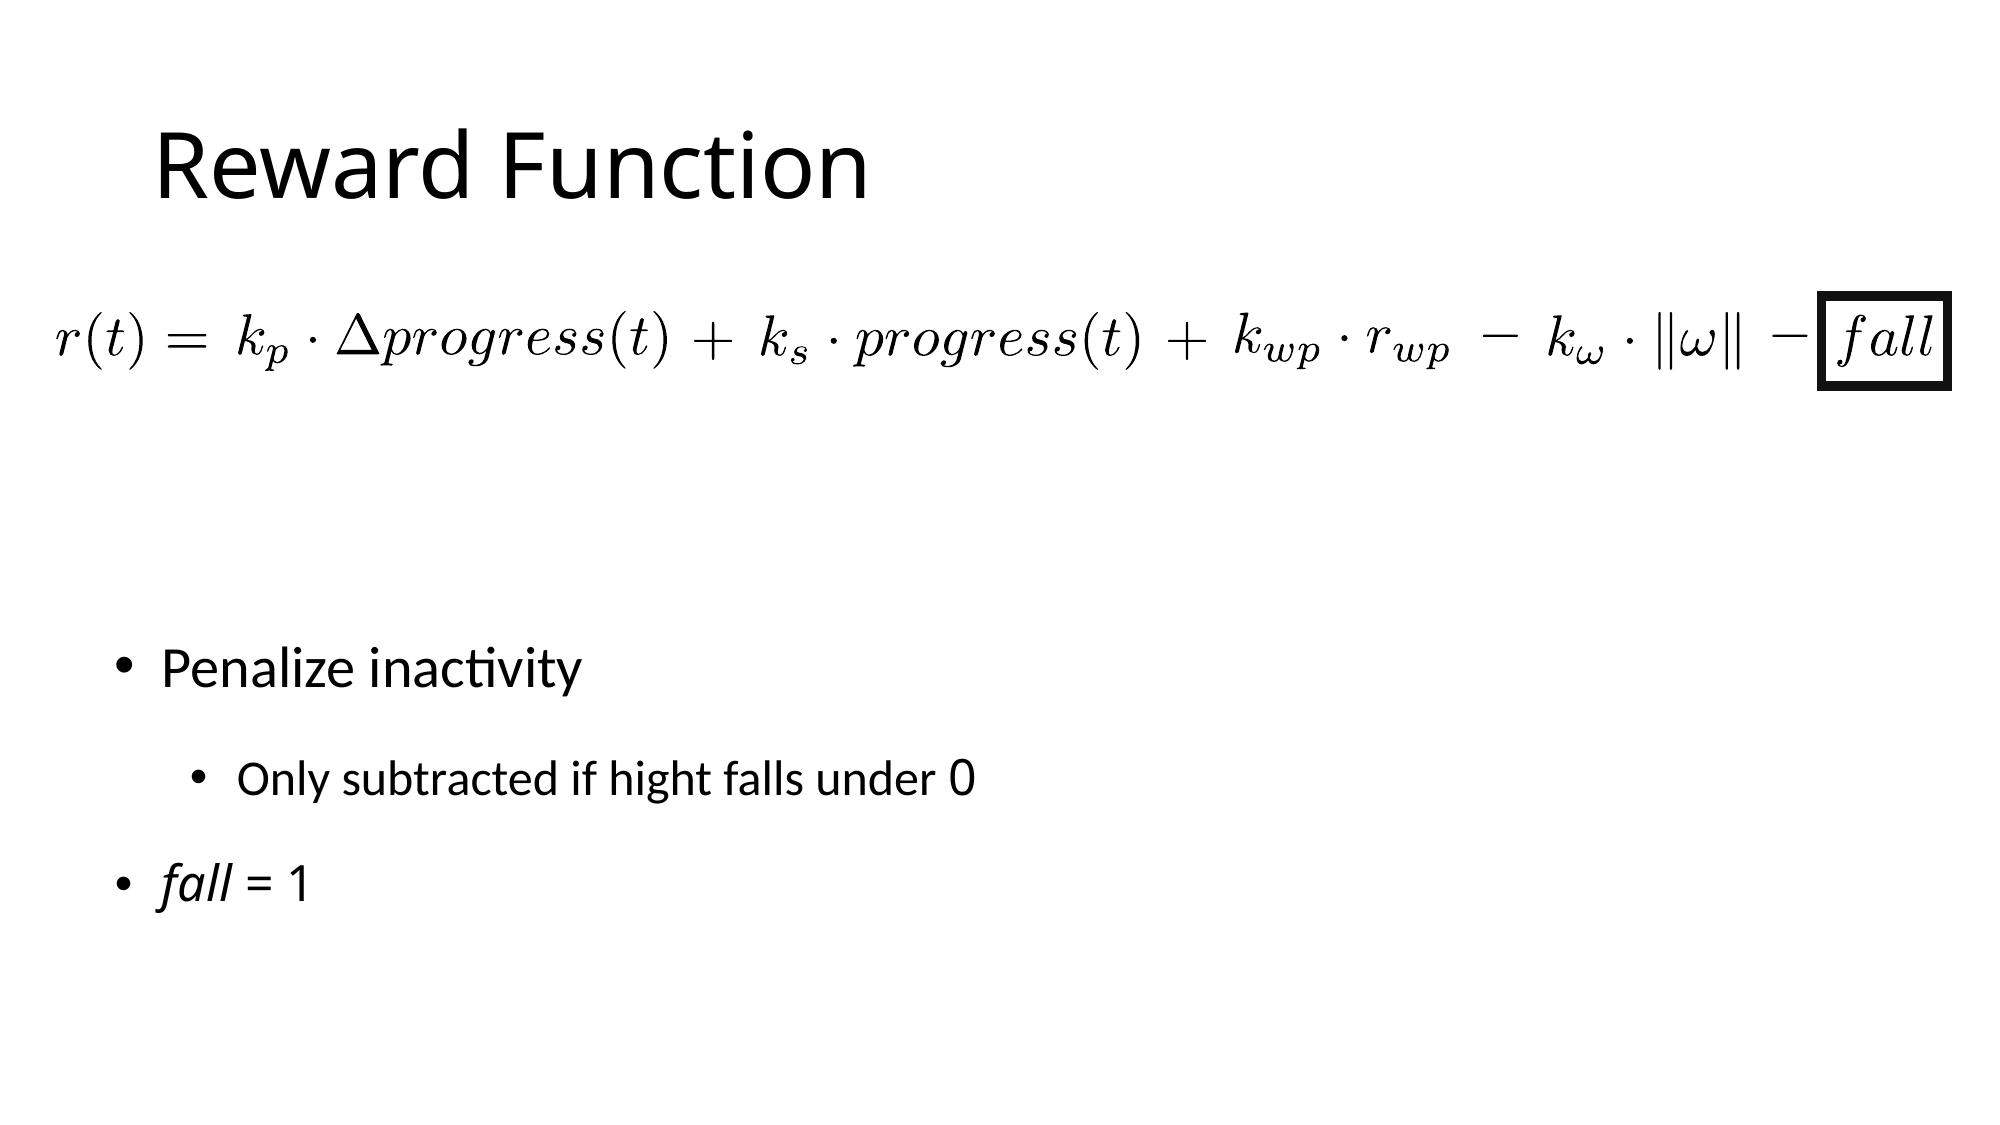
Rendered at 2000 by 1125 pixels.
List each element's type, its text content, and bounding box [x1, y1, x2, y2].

text_box [56, 311, 207, 370]
text_box [760, 311, 1140, 370]
title Reward Function [137, 59, 1862, 278]
text_box [693, 321, 733, 361]
text_box [1770, 334, 1808, 348]
text_box [1234, 312, 1449, 370]
text_box [1548, 311, 1740, 370]
text_box [1481, 334, 1519, 348]
text_box Penalize inactivity Only subtracted if hight falls under 0 fall = 1 [99, 458, 1900, 1091]
text_box [1167, 321, 1207, 361]
text_box [1821, 295, 1948, 386]
text_box [237, 310, 667, 371]
